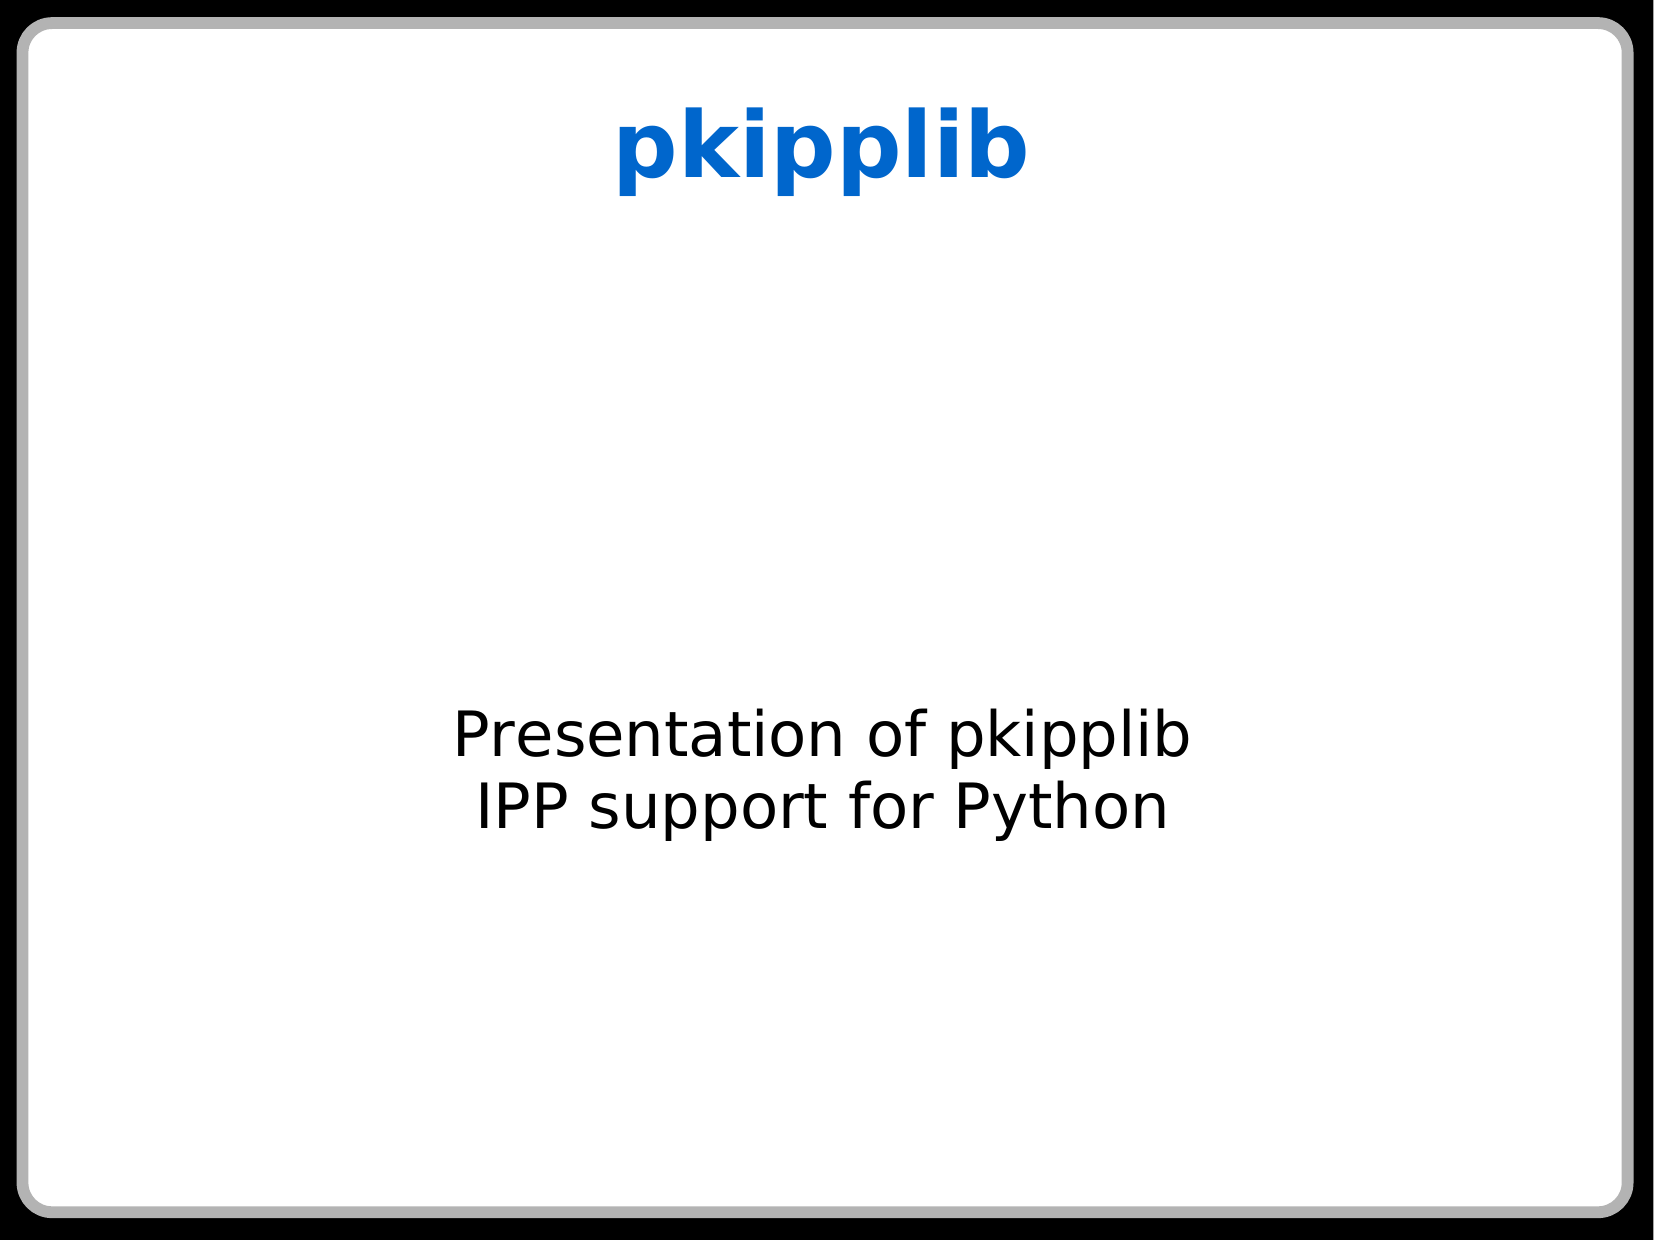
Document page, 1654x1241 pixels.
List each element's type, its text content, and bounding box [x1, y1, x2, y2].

title pkipplib [67, 91, 1577, 199]
subtitle Presentation of pkipplib IPP support for Python [112, 371, 1534, 1171]
